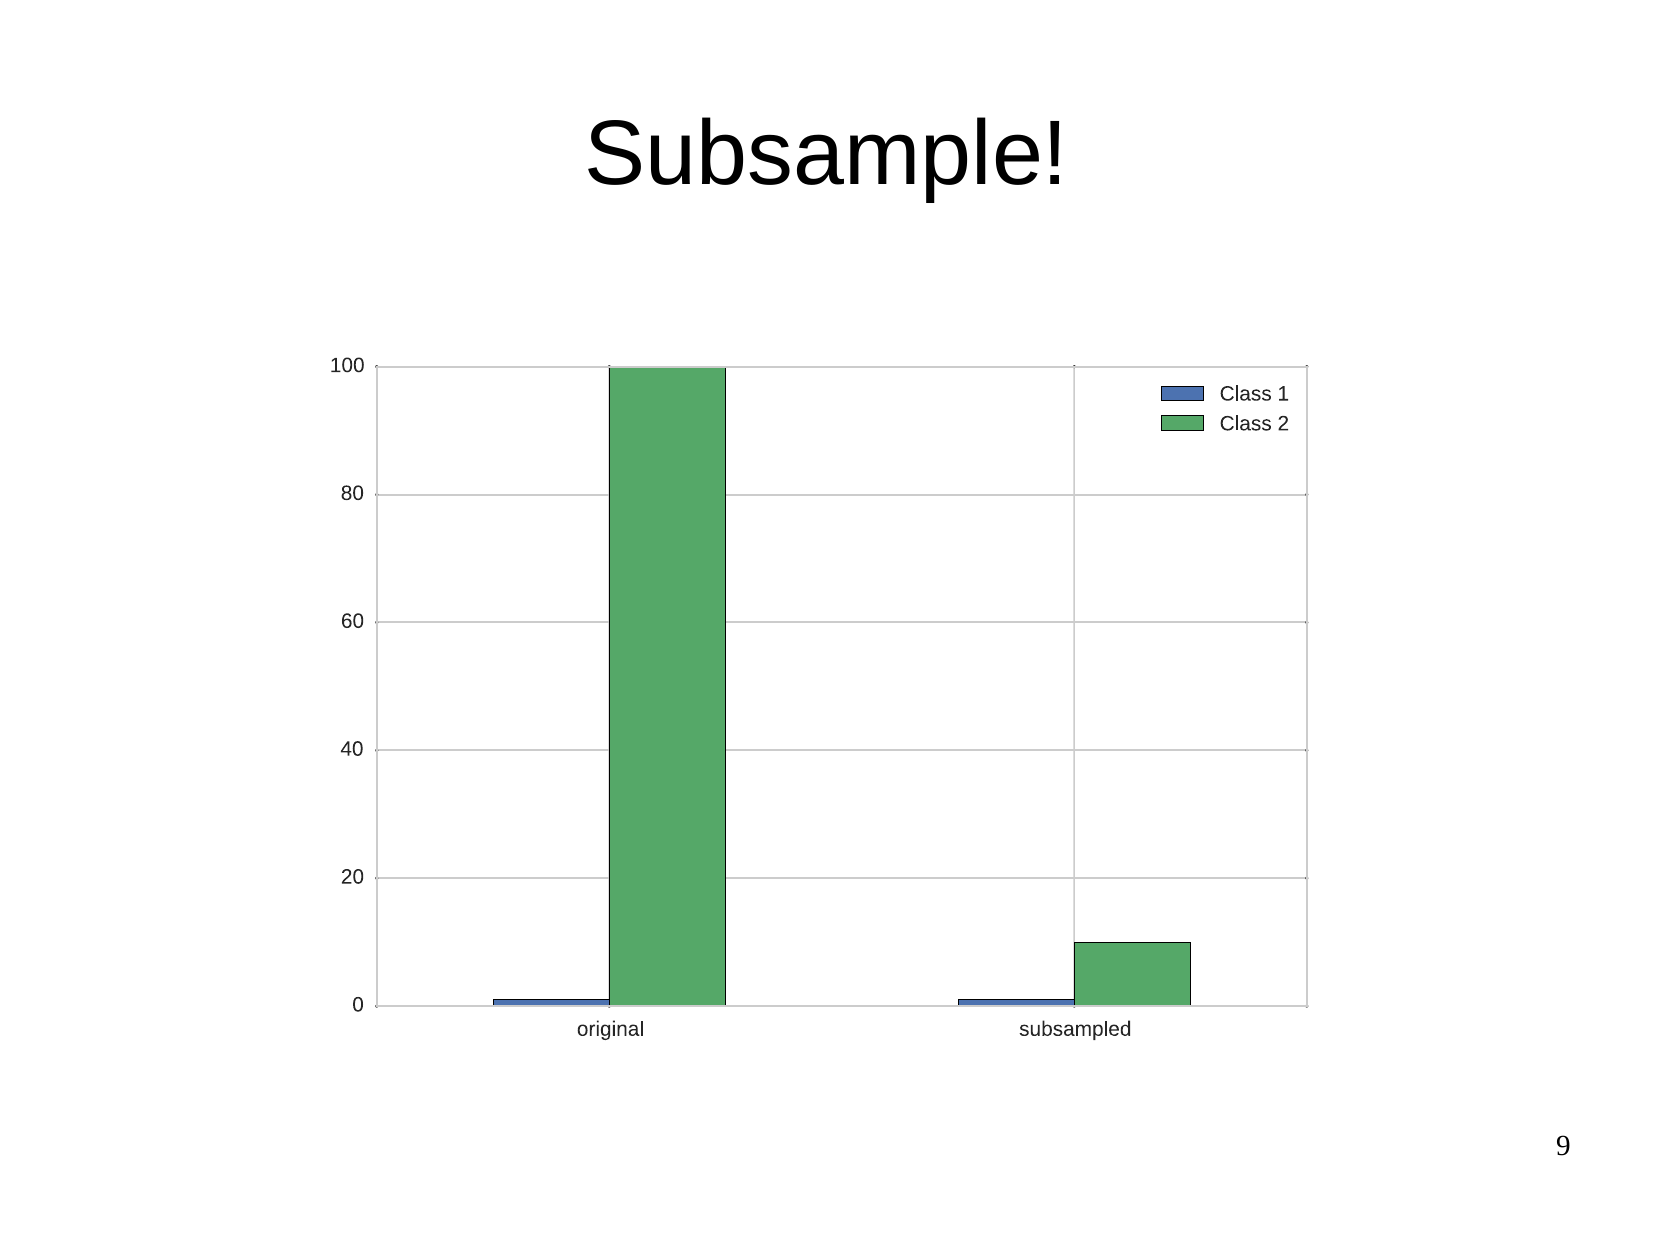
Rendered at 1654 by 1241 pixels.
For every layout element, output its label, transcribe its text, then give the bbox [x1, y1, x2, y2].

title Subsample! [82, 49, 1571, 257]
picture [226, 283, 1428, 1111]
